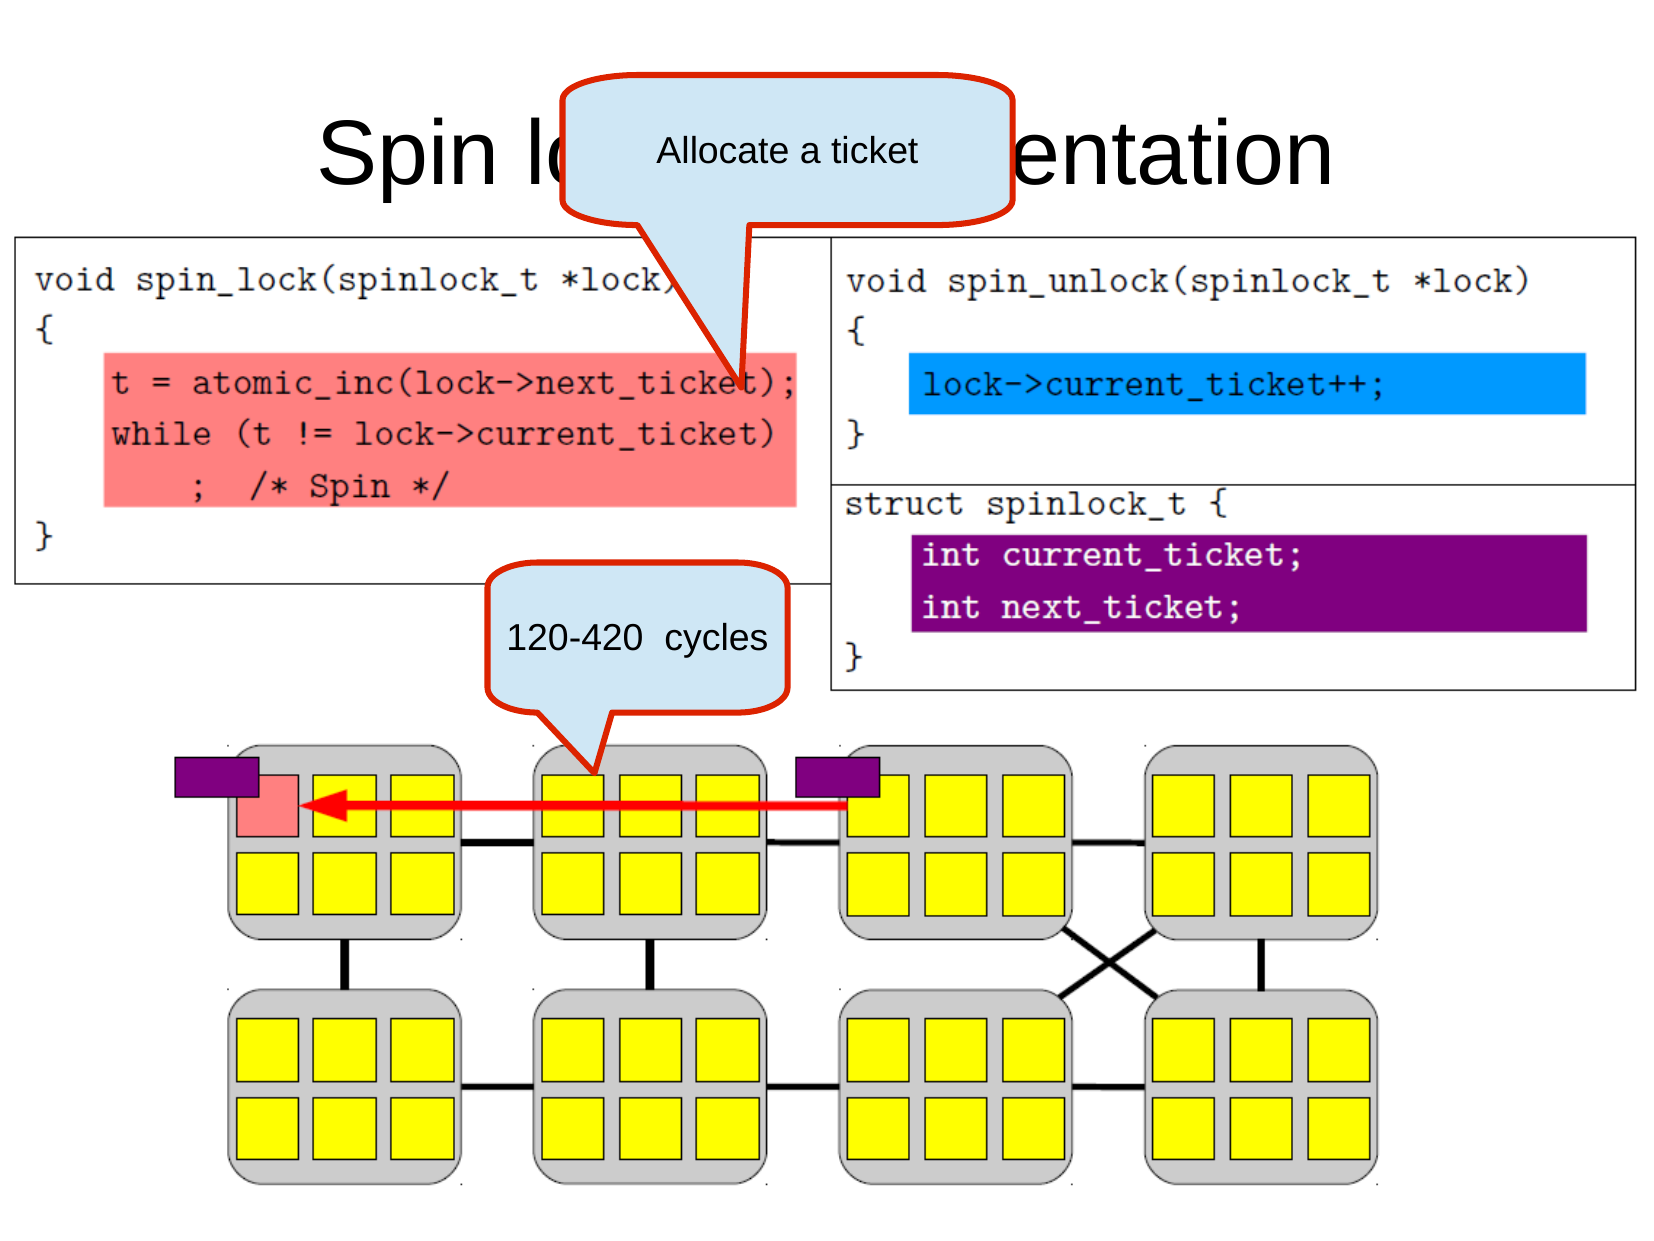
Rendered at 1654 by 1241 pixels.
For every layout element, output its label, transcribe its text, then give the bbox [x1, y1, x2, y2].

picture [0, 215, 1654, 713]
title Spin lock implementation [82, 49, 1571, 215]
picture [0, 735, 1654, 1200]
text_box 120-420 cycles [487, 562, 788, 774]
text_box Allocate a ticket [562, 75, 1013, 388]
